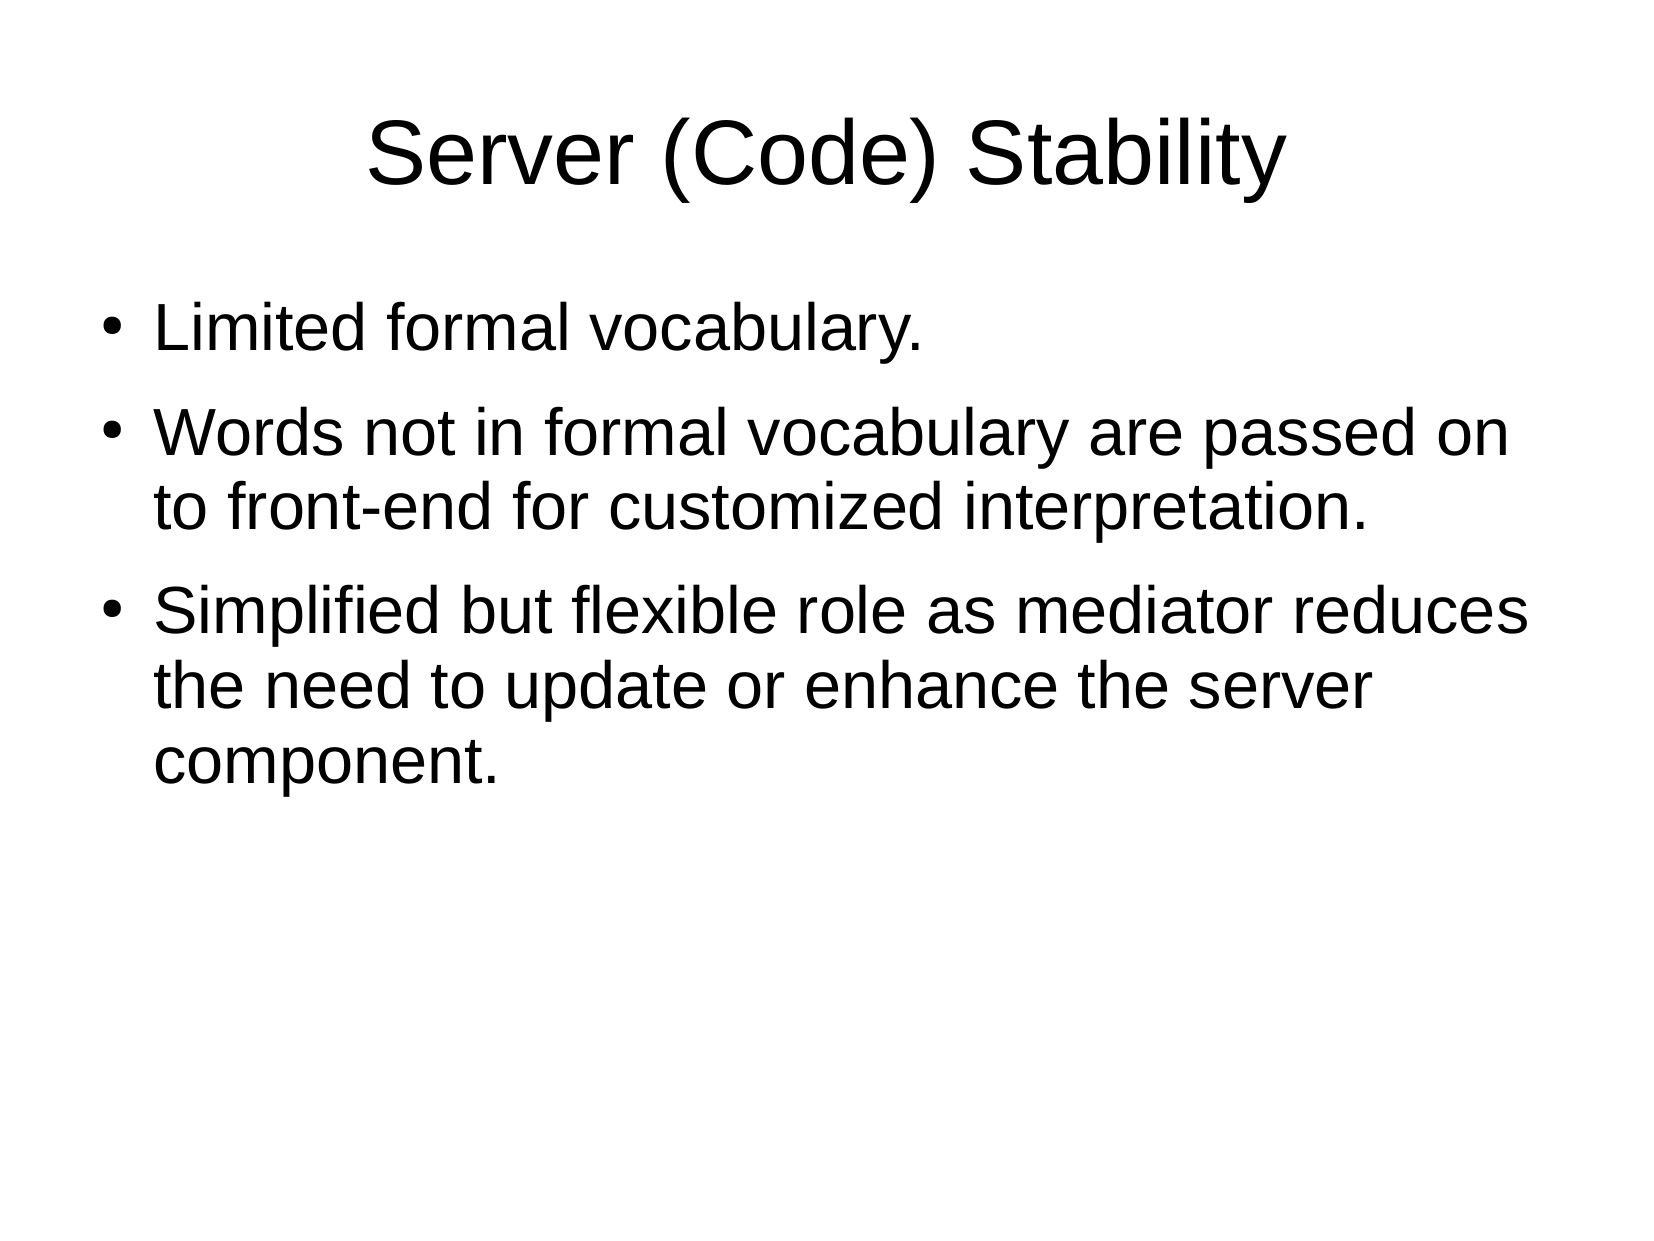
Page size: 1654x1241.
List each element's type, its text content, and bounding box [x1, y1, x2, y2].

list Limited formal vocabulary. Words not in formal vocabulary are passed on to front-end for customized interpretation. Simplified but flexible role as mediator reduces the need to update or enhance the server component. [82, 290, 1571, 1010]
title Server (Code) Stability [82, 49, 1571, 257]
